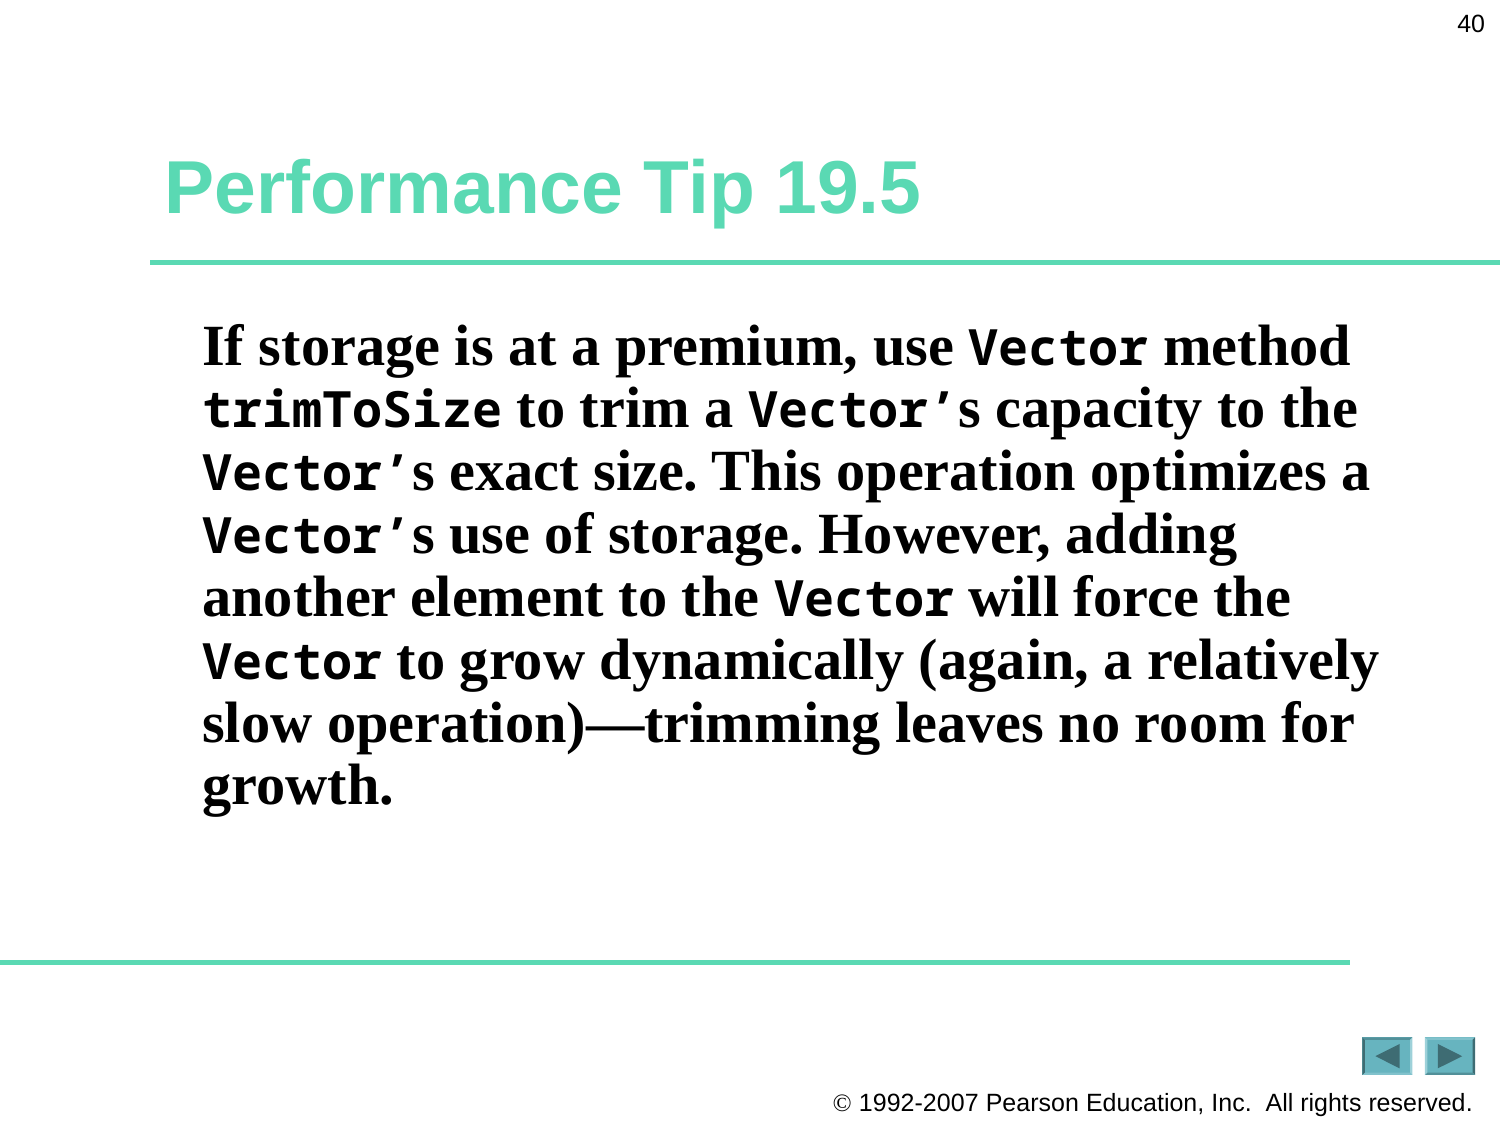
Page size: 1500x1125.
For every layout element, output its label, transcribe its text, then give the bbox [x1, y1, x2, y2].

text_box <number> [1149, 0, 1500, 79]
list If storage is at a premium, use Vector method trimToSize to trim a Vector’s capacity to the Vector’s exact size. This operation optimizes a Vector’s use of storage. However, adding another element to the Vector will force the Vector to grow dynamically (again, a relatively slow operation)—trimming leaves no room for growth. [187, 275, 1413, 858]
title Performance Tip 19.5 [149, 112, 1425, 263]
